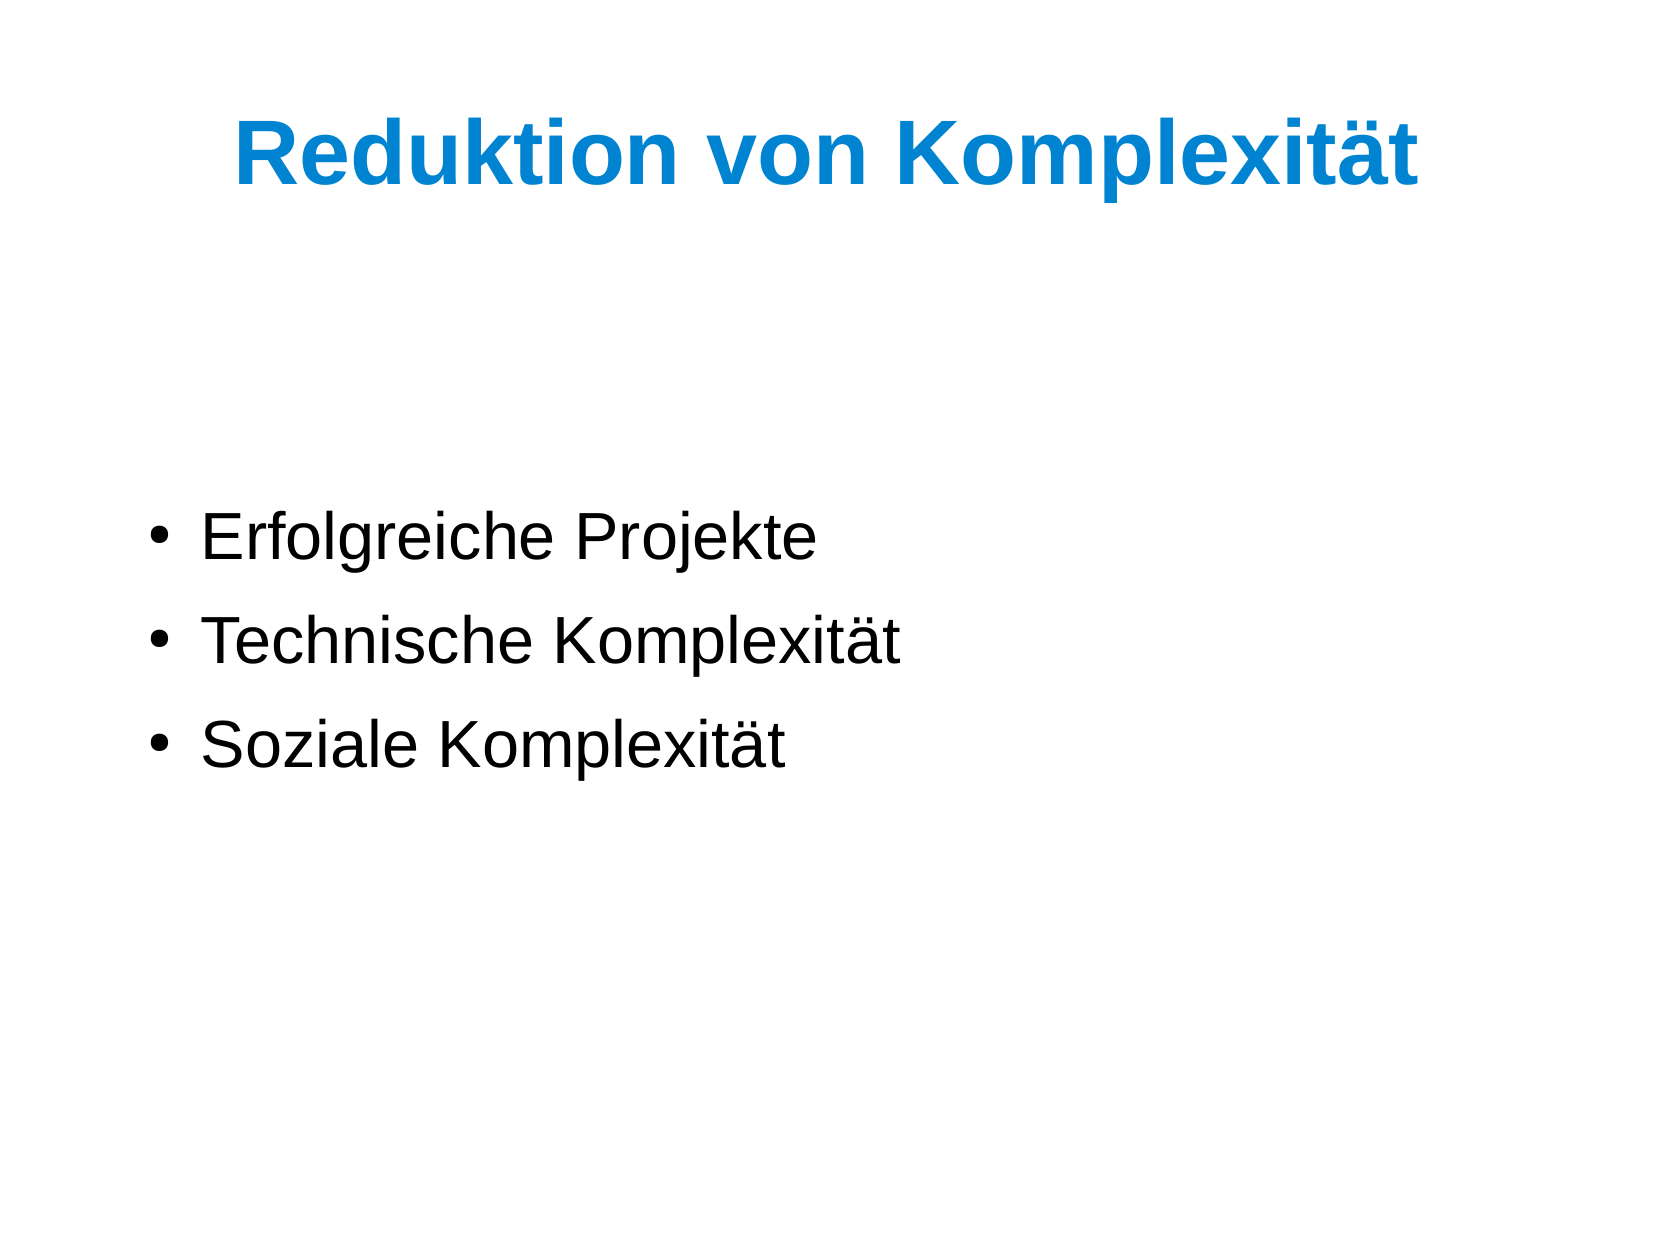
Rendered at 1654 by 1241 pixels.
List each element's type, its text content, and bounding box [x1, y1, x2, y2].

list Erfolgreiche Projekte Technische Komplexität Soziale Komplexität [129, 290, 1571, 1109]
title Reduktion von Komplexität [82, 49, 1571, 257]
